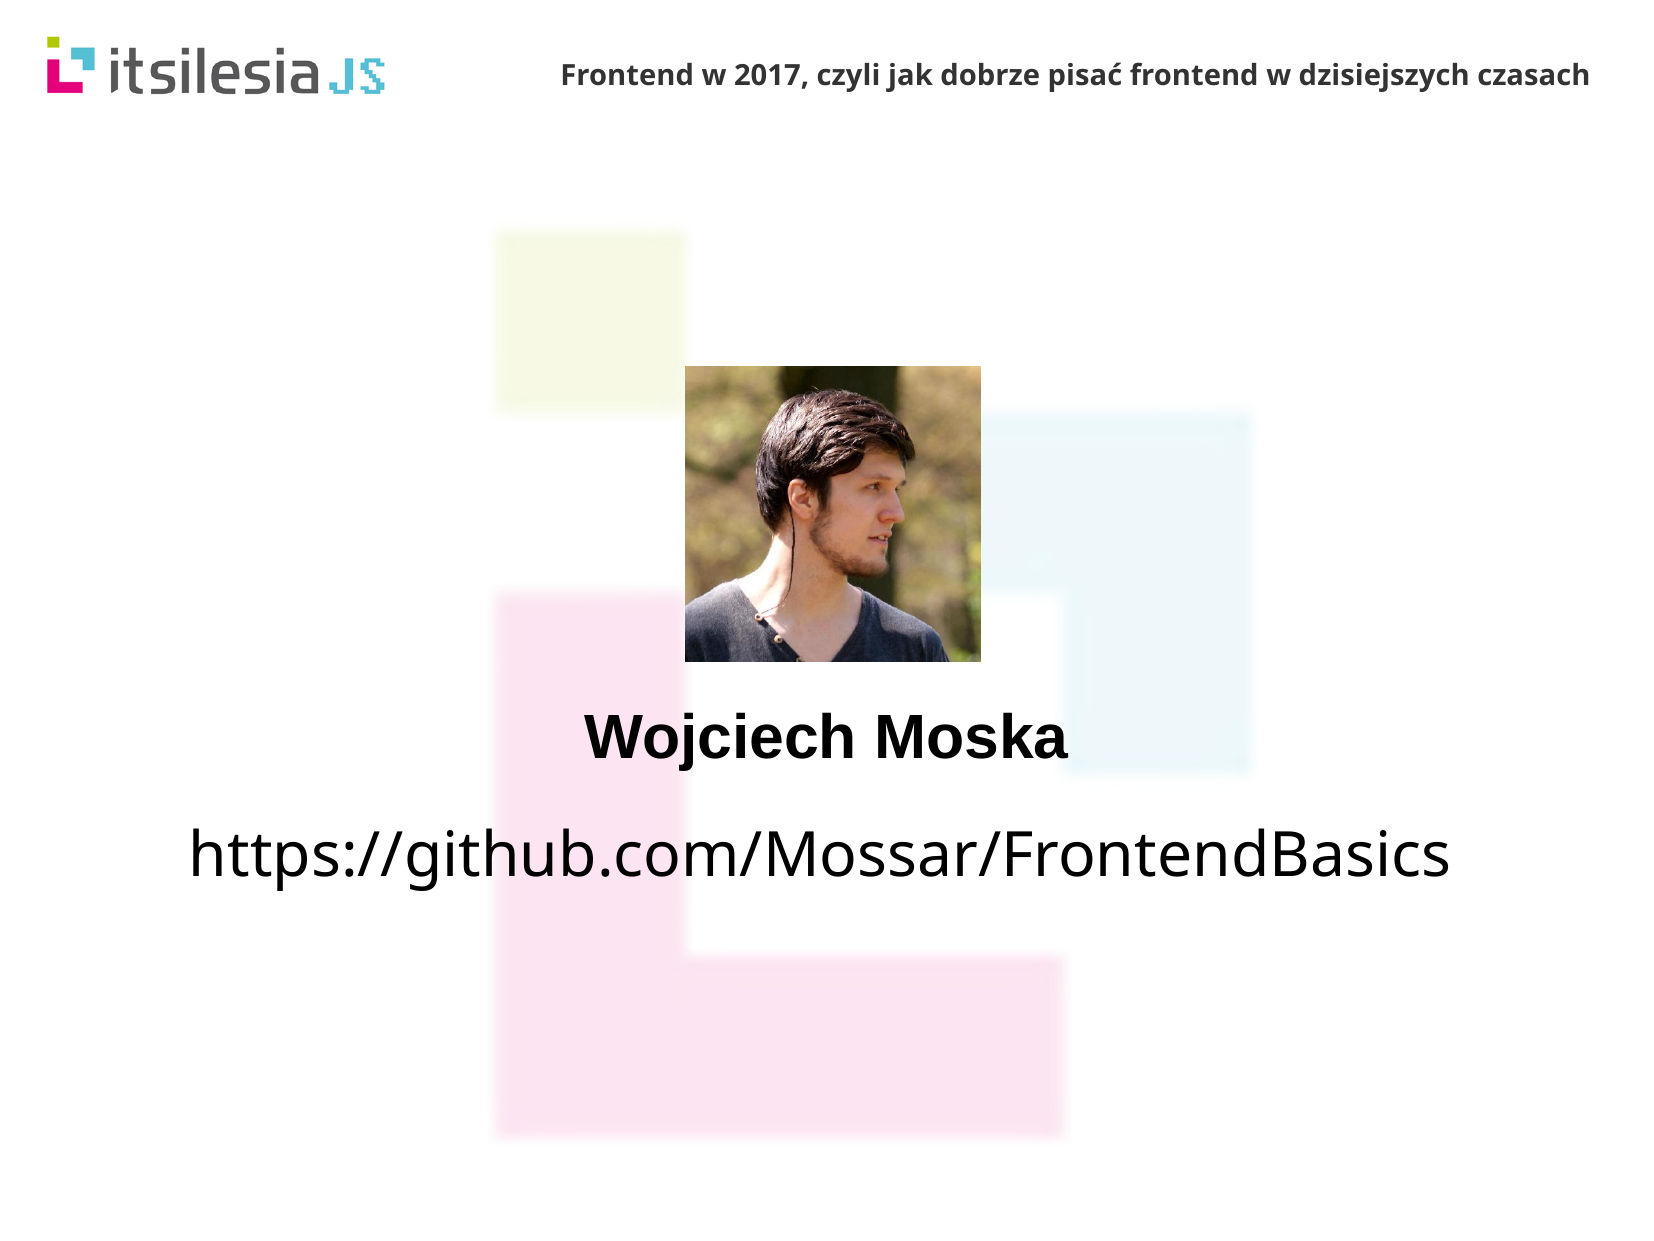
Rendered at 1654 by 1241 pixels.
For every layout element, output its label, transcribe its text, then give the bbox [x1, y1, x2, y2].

text_box Wojciech Moska [377, 694, 1276, 802]
text_box https://github.com/Mossar/FrontendBasics [47, 802, 1595, 957]
text_box Frontend w 2017, czyli jak dobrze pisać frontend w dzisiejszych czasach [437, 47, 1607, 114]
picture [0, 0, 1654, 1241]
